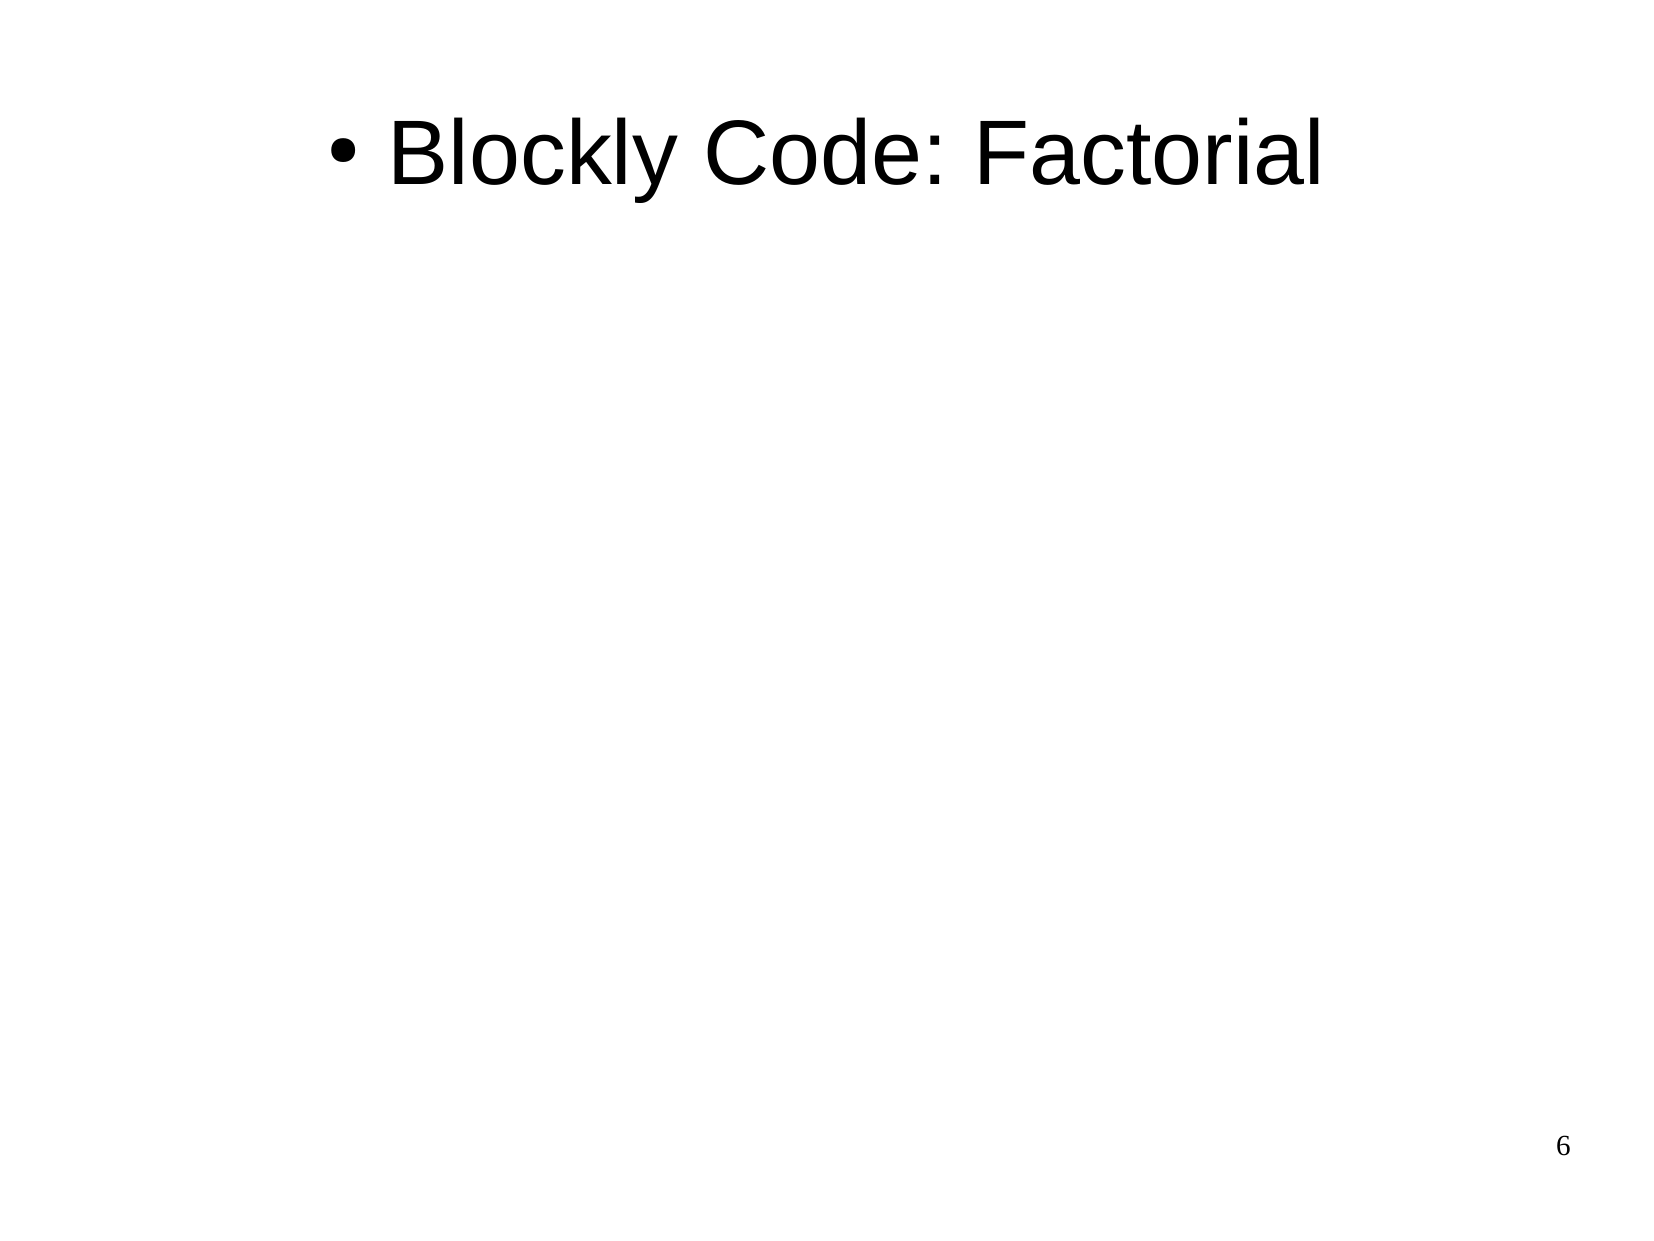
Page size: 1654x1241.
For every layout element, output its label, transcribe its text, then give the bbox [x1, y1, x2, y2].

title Blockly Code: Factorial [82, 49, 1571, 257]
